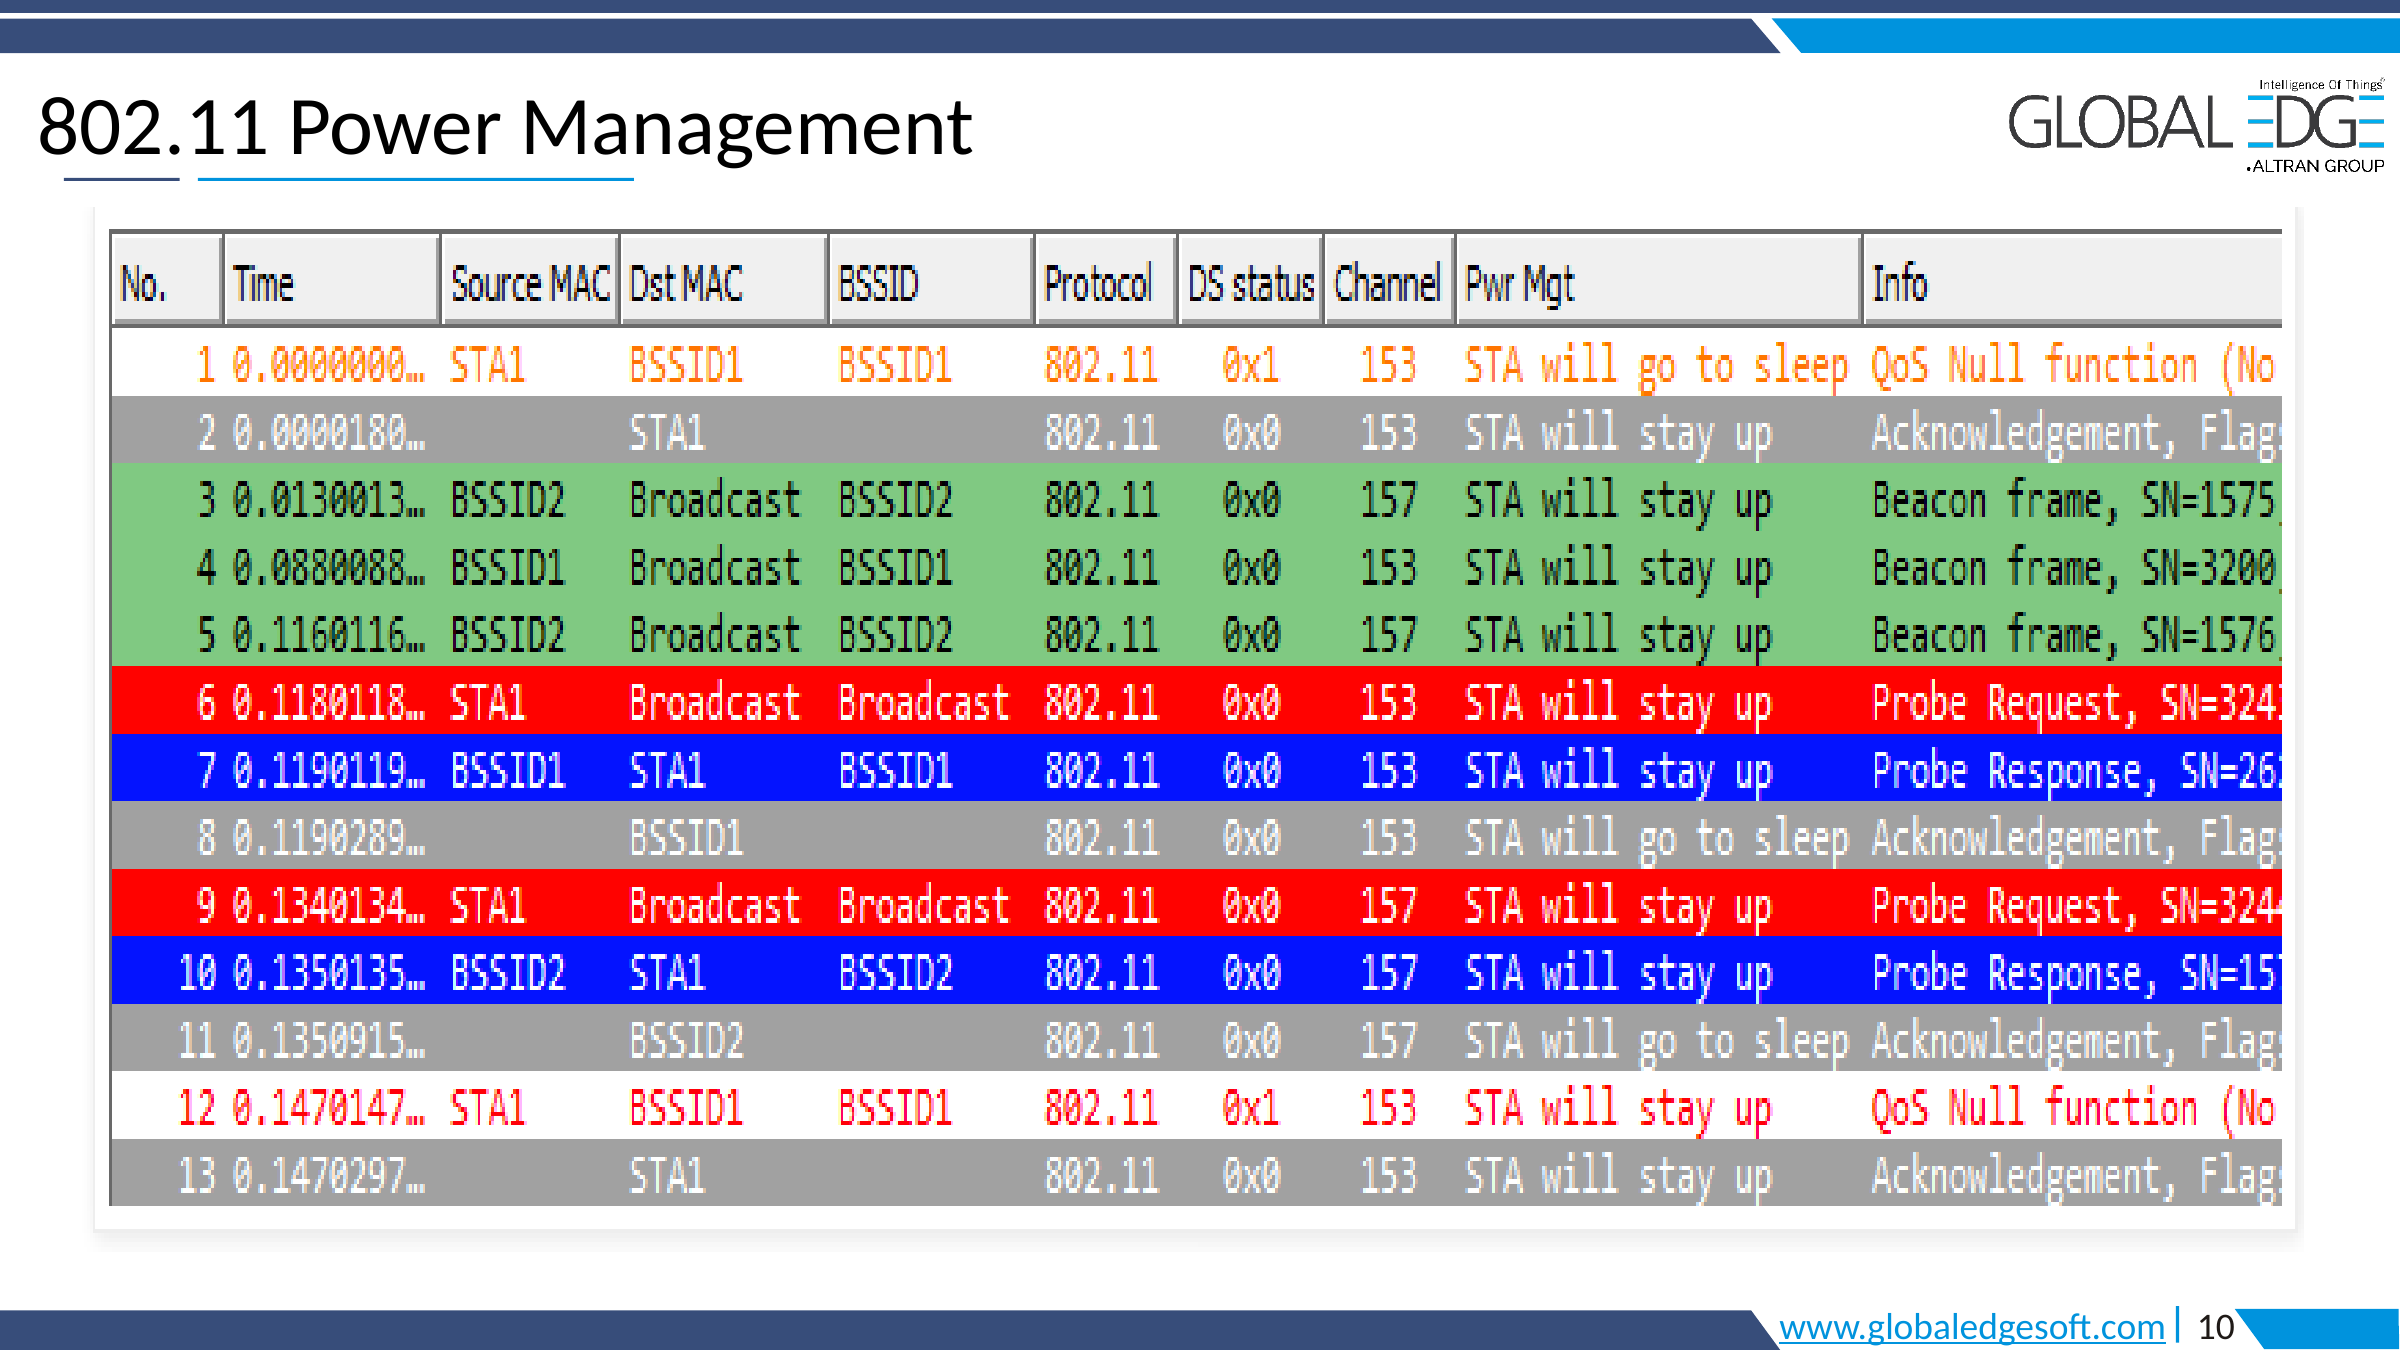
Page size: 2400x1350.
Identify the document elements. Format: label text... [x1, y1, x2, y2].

title 802.11 Power Management [26, 64, 1977, 178]
picture [82, 207, 2304, 1252]
picture [2001, 67, 2392, 182]
